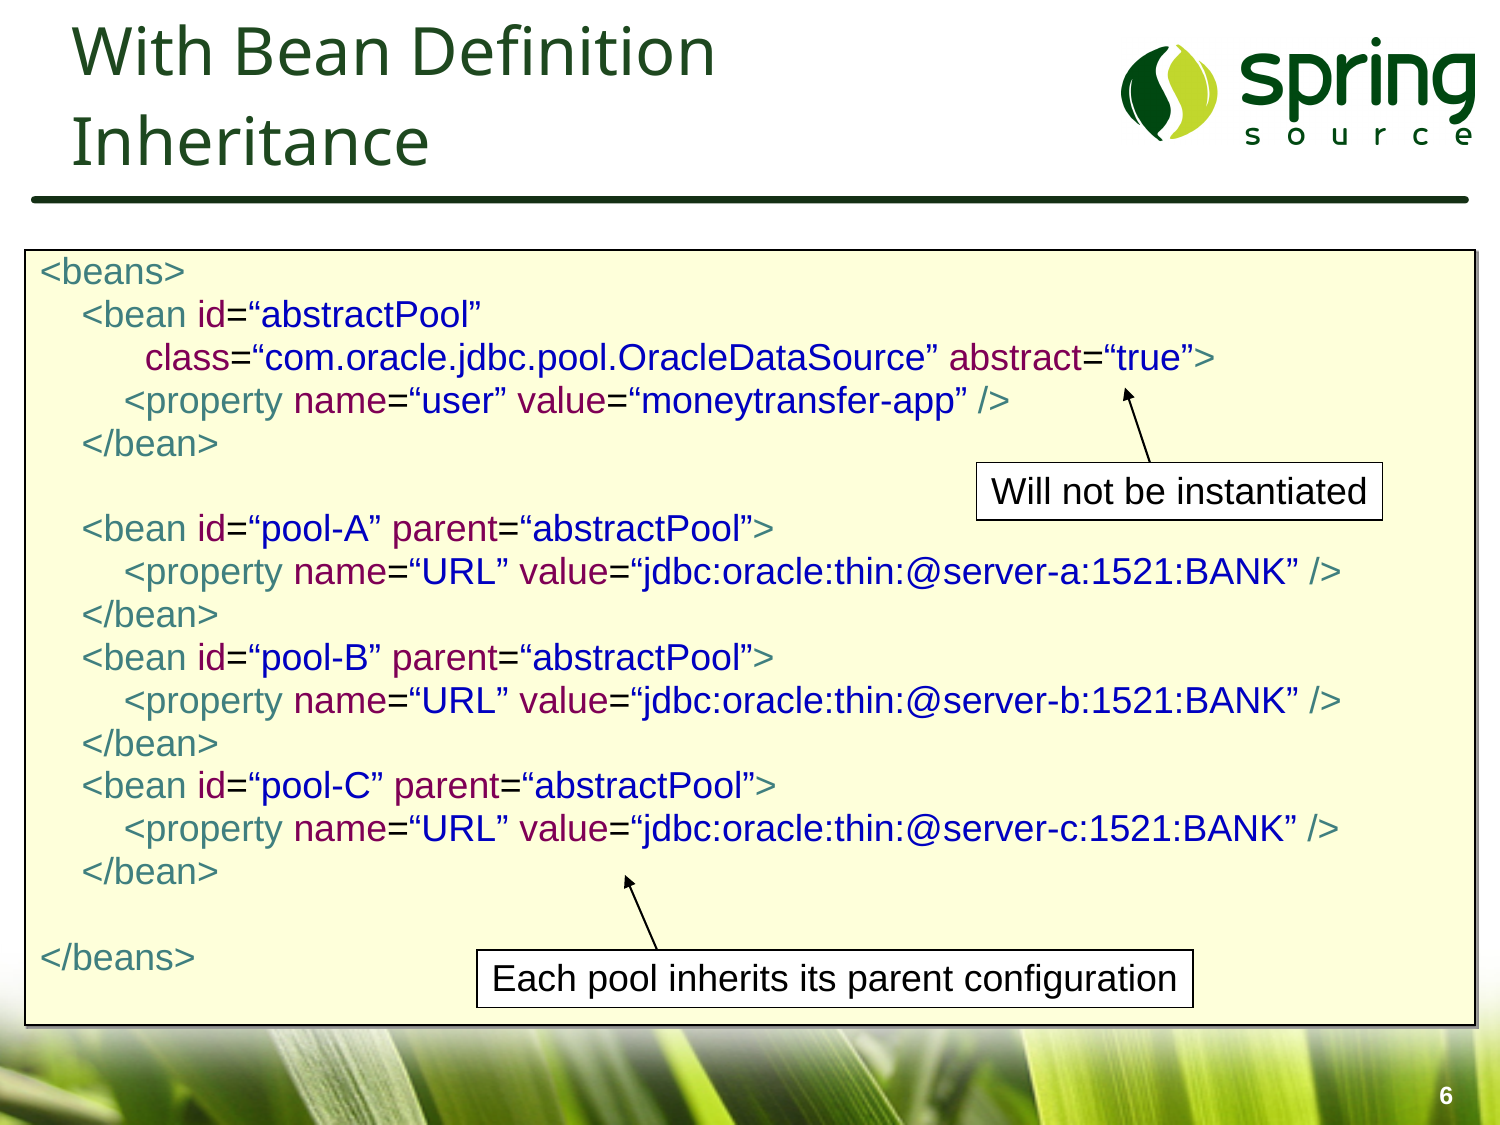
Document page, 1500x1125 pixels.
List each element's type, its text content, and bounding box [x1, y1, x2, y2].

picture [1121, 37, 1475, 145]
text_box Will not be instantiated [976, 462, 1383, 520]
text_box Each pool inherits its parent configuration [476, 950, 1193, 1008]
picture [0, 944, 1500, 1125]
title With Bean Definition Inheritance [56, 5, 1089, 184]
text_box <beans> <bean id=“abstractPool” class=“com.oracle.jdbc.pool.OracleDataSource” abstract=“true”> <property name=“user” value=“moneytransfer-app” /> </bean> <bean id=“pool-A” parent=“abstractPool”> <property name=“URL” value=“jdbc:oracle:thin:@server-a:1521:BANK” /> </bean> <bean id=“pool-B” parent=“abstractPool”> <property name=“URL” value=“jdbc:oracle:thin:@server-b:1521:BANK” /> </bean> <bean id=“pool-C” parent=“abstractPool”> <property name=“URL” value=“jdbc:oracle:thin:@server-c:1521:BANK” /> </bean> </beans> [24, 249, 1476, 1026]
